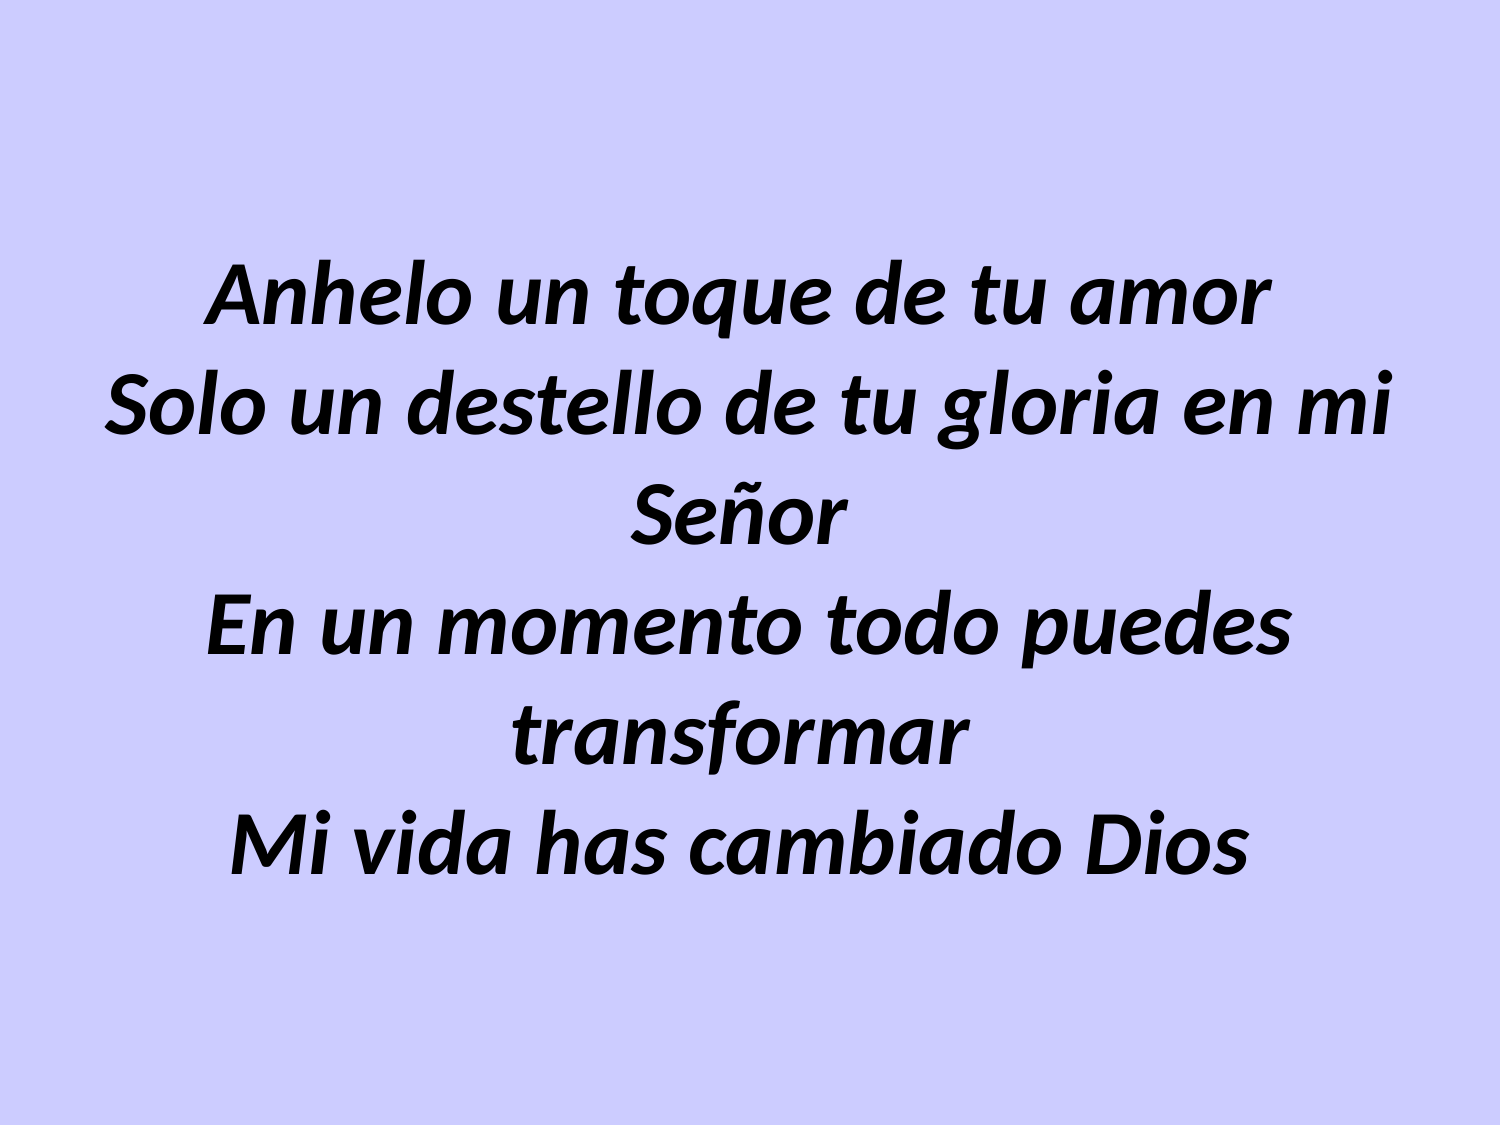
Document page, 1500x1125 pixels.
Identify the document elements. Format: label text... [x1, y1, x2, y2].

title Anhelo un toque de tu amor Solo un destello de tu gloria en mi Señor En un momento todo puedes transformar Mi vida has cambiado Dios [75, 468, 1426, 657]
